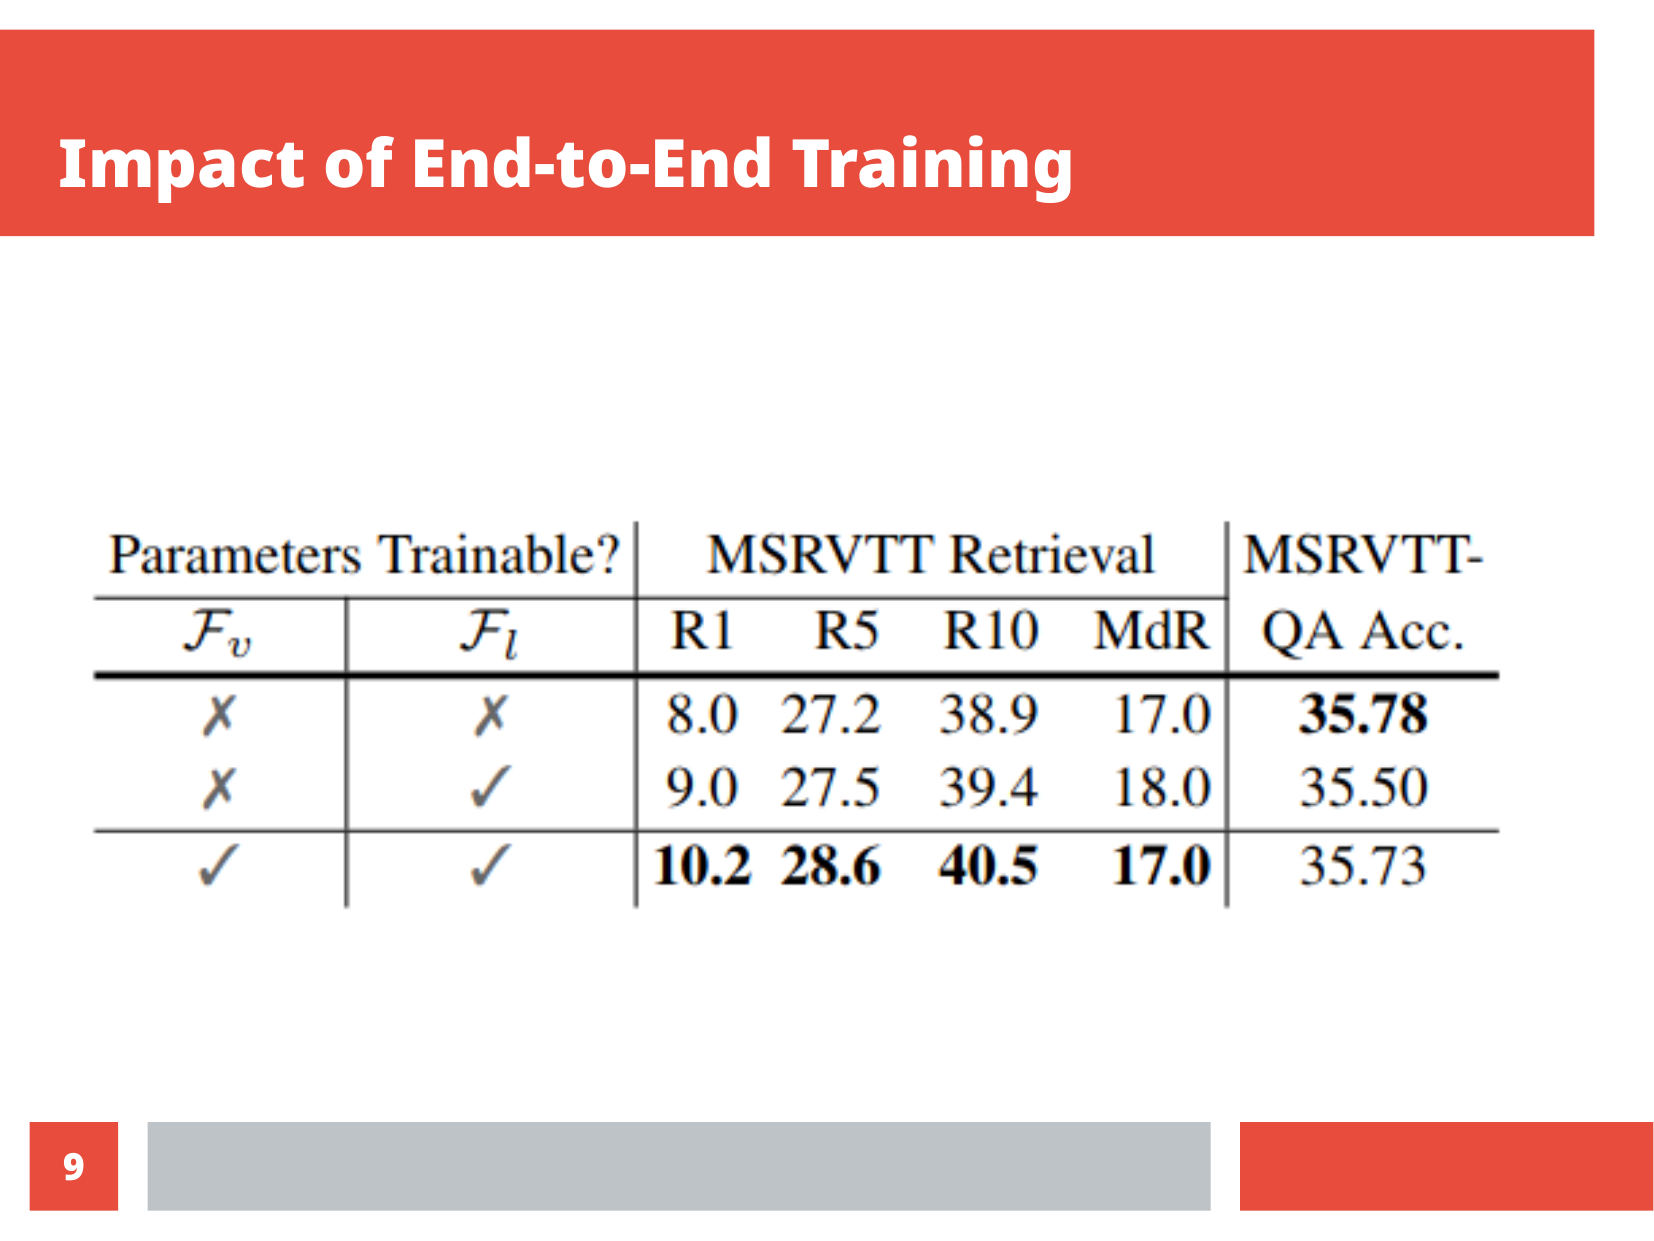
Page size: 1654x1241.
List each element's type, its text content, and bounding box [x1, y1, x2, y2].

title Impact of End-to-End Training [59, 59, 1595, 207]
picture [59, 479, 1565, 934]
